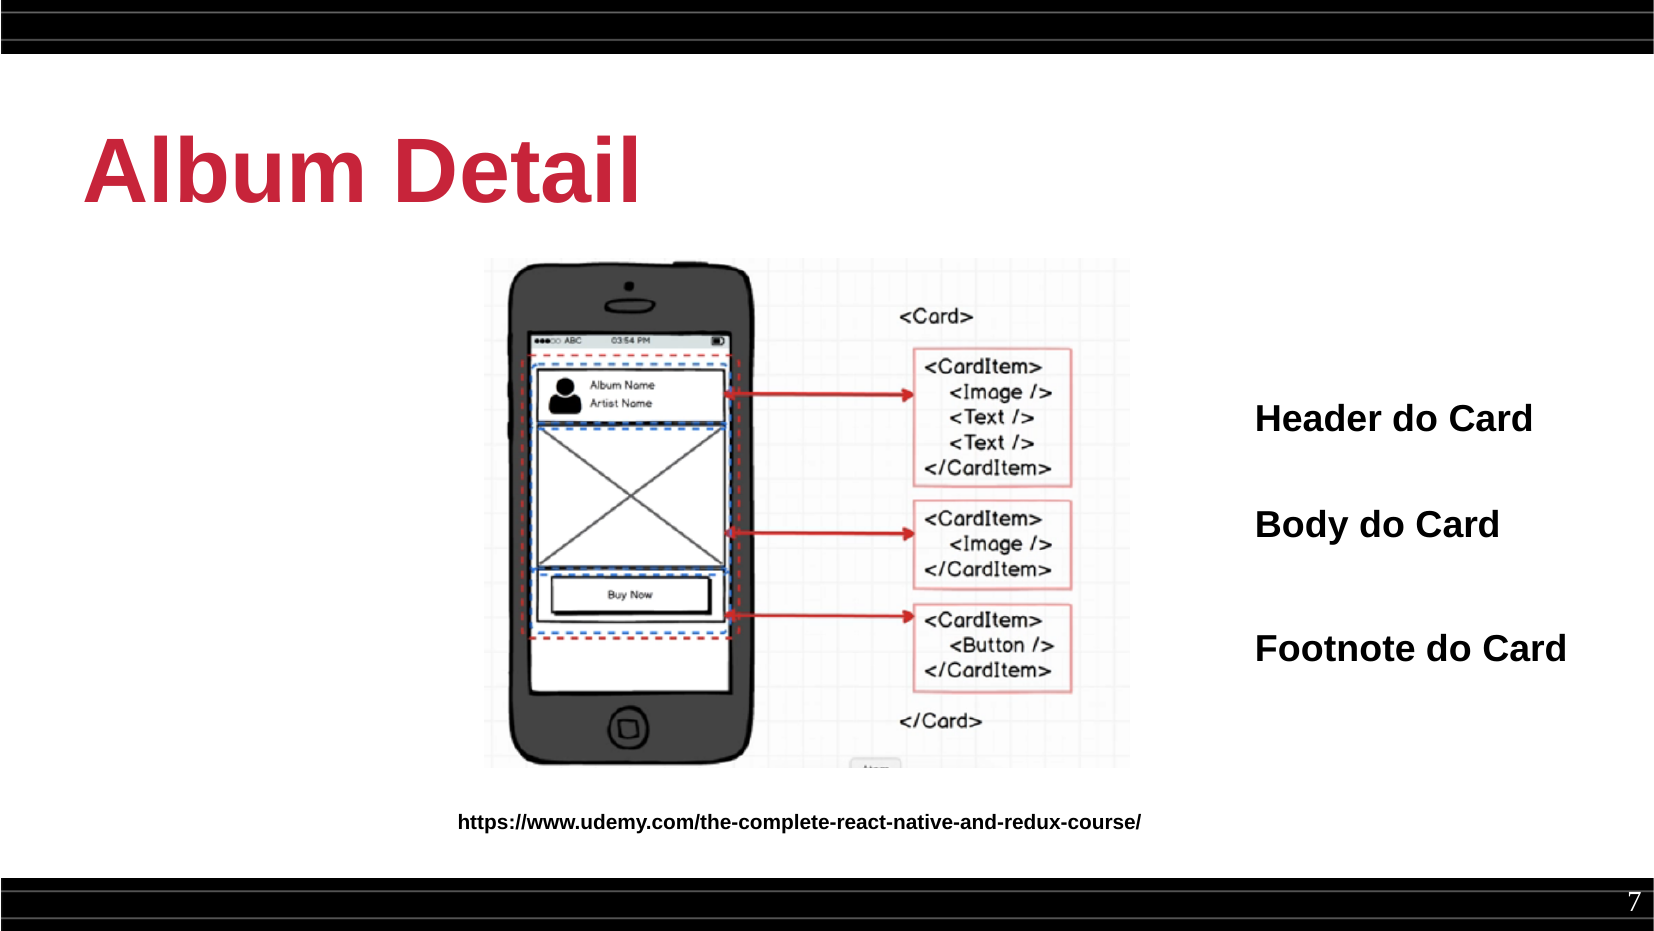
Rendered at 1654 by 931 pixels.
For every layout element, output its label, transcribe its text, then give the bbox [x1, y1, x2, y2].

text_box Body do Card [1240, 496, 1516, 553]
title Album Detail [82, 92, 1571, 249]
text_box Footnote do Card [1240, 620, 1583, 677]
picture [1, 0, 1654, 54]
text_box https://www.udemy.com/the-complete-react-native-and-redux-course/ [437, 803, 1204, 842]
picture [484, 258, 1130, 768]
picture [1, 878, 1654, 931]
text_box Header do Card [1240, 389, 1549, 447]
